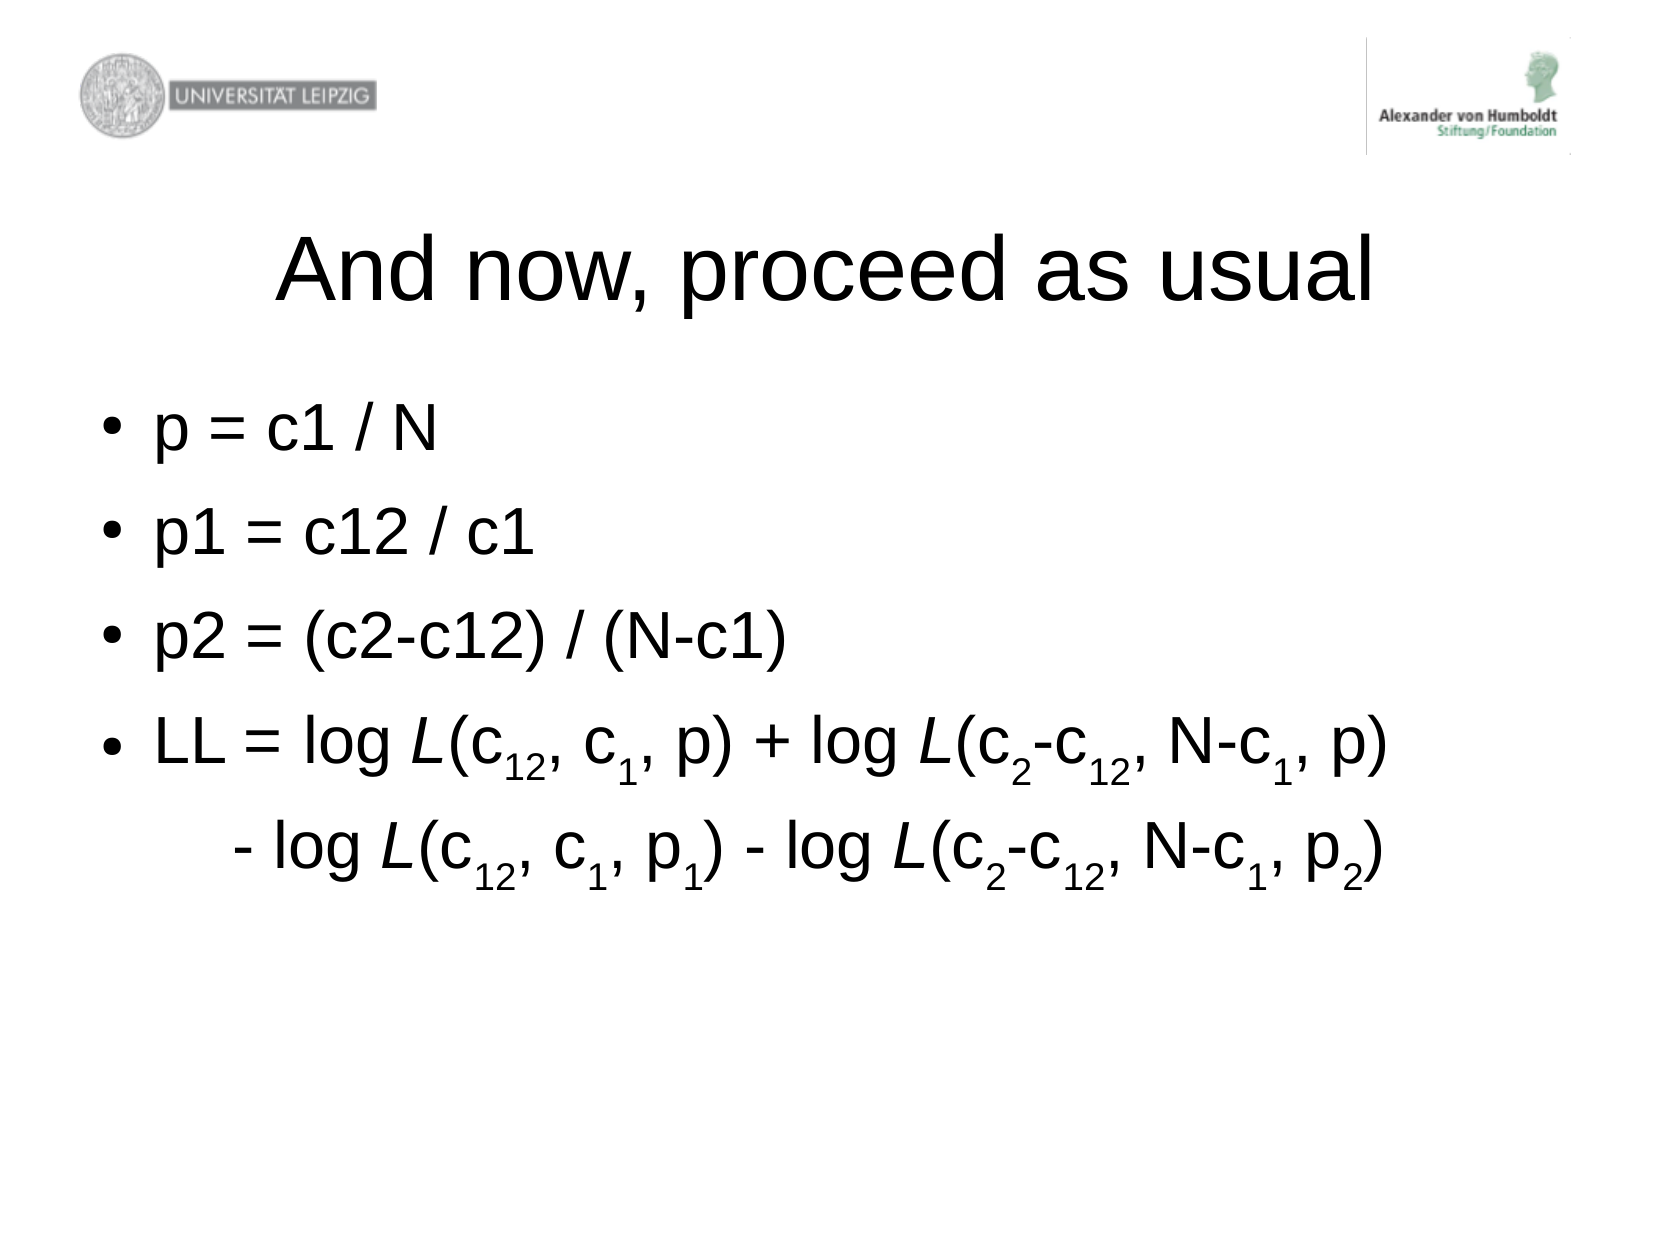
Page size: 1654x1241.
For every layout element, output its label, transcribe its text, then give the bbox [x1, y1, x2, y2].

picture [1365, 37, 1572, 155]
title And now, proceed as usual [82, 165, 1571, 373]
picture [76, 49, 383, 144]
list p = c1 / N p1 = c12 / c1 p2 = (c2-c12) / (N-c1) LL = log L(c12, c1, p) + log L(c2-c12, N-c1, p) - log L(c12, c1, p1) - log L(c2-c12, N-c1, p2) [82, 390, 1571, 1110]
